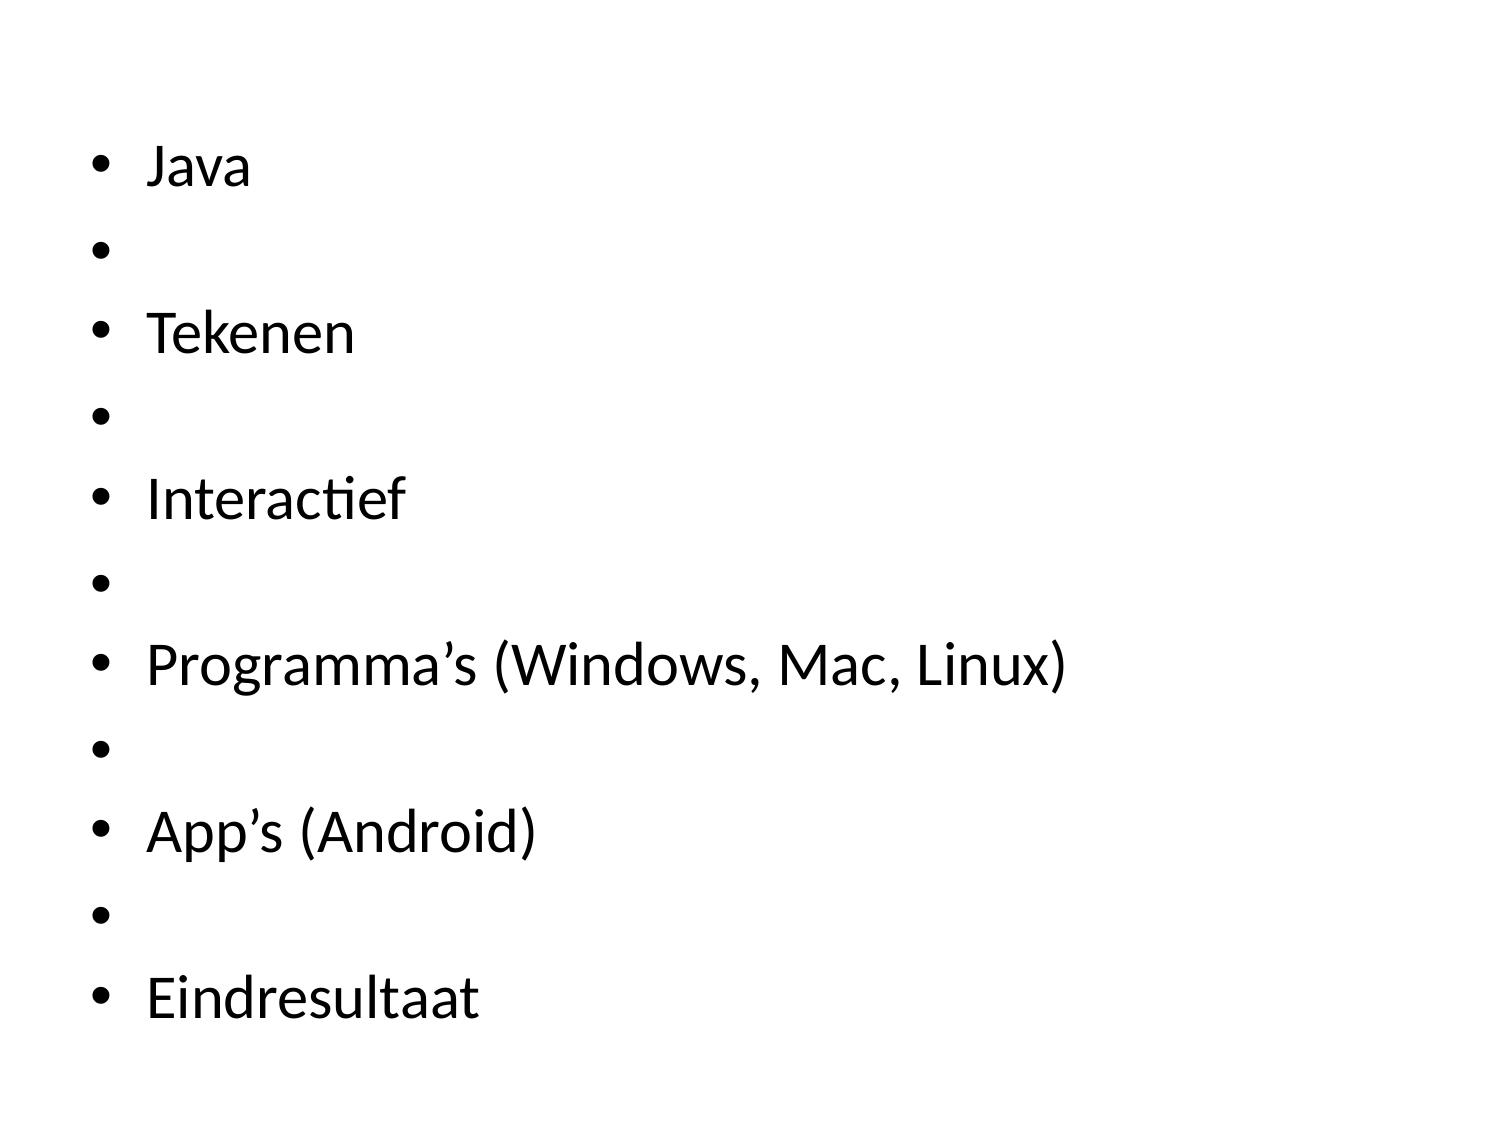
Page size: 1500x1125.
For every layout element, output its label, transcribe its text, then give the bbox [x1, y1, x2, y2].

list Java Tekenen Interactief Programma’s (Windows, Mac, Linux) App’s (Android) Eindresultaat [75, 125, 1426, 1071]
